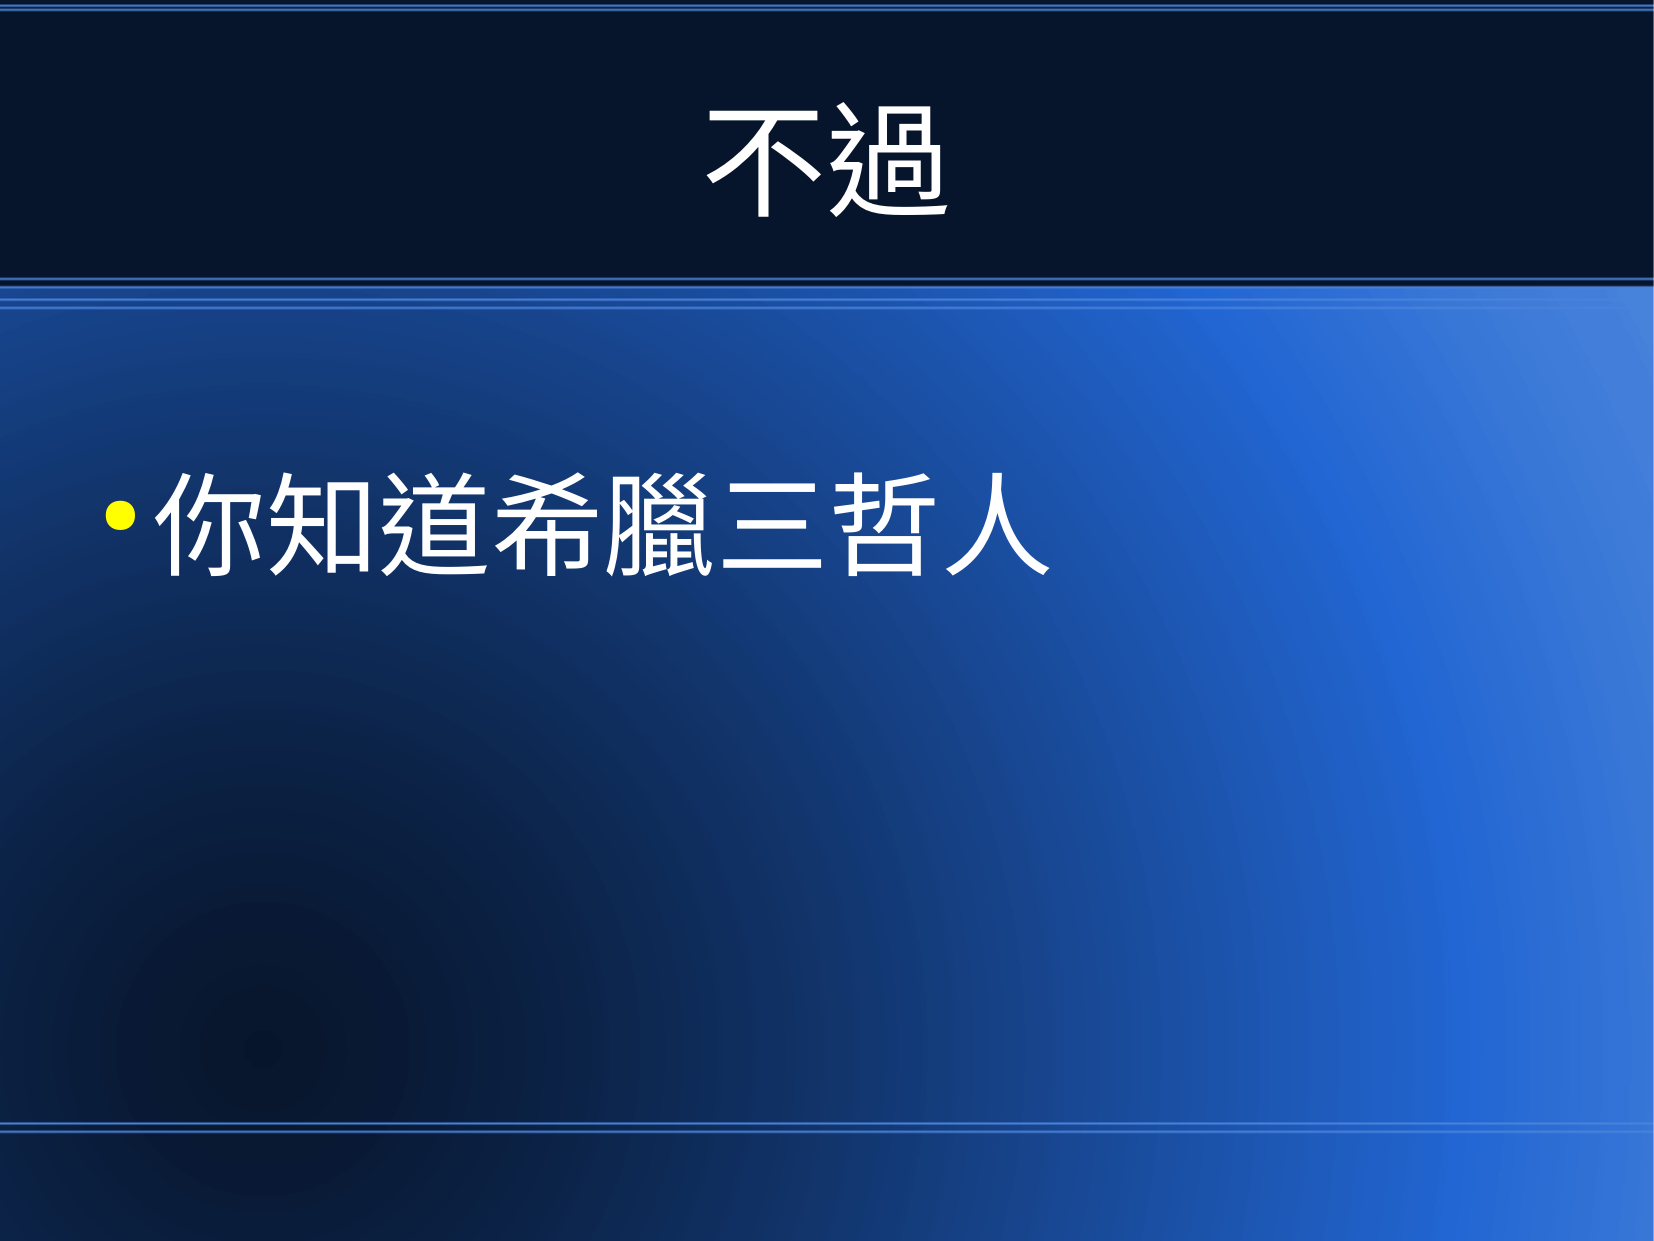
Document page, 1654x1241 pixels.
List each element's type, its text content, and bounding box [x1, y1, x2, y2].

picture [0, 0, 1654, 1241]
list 你知道希臘三哲人 [82, 355, 1571, 1241]
title 不過 [82, 49, 1571, 257]
